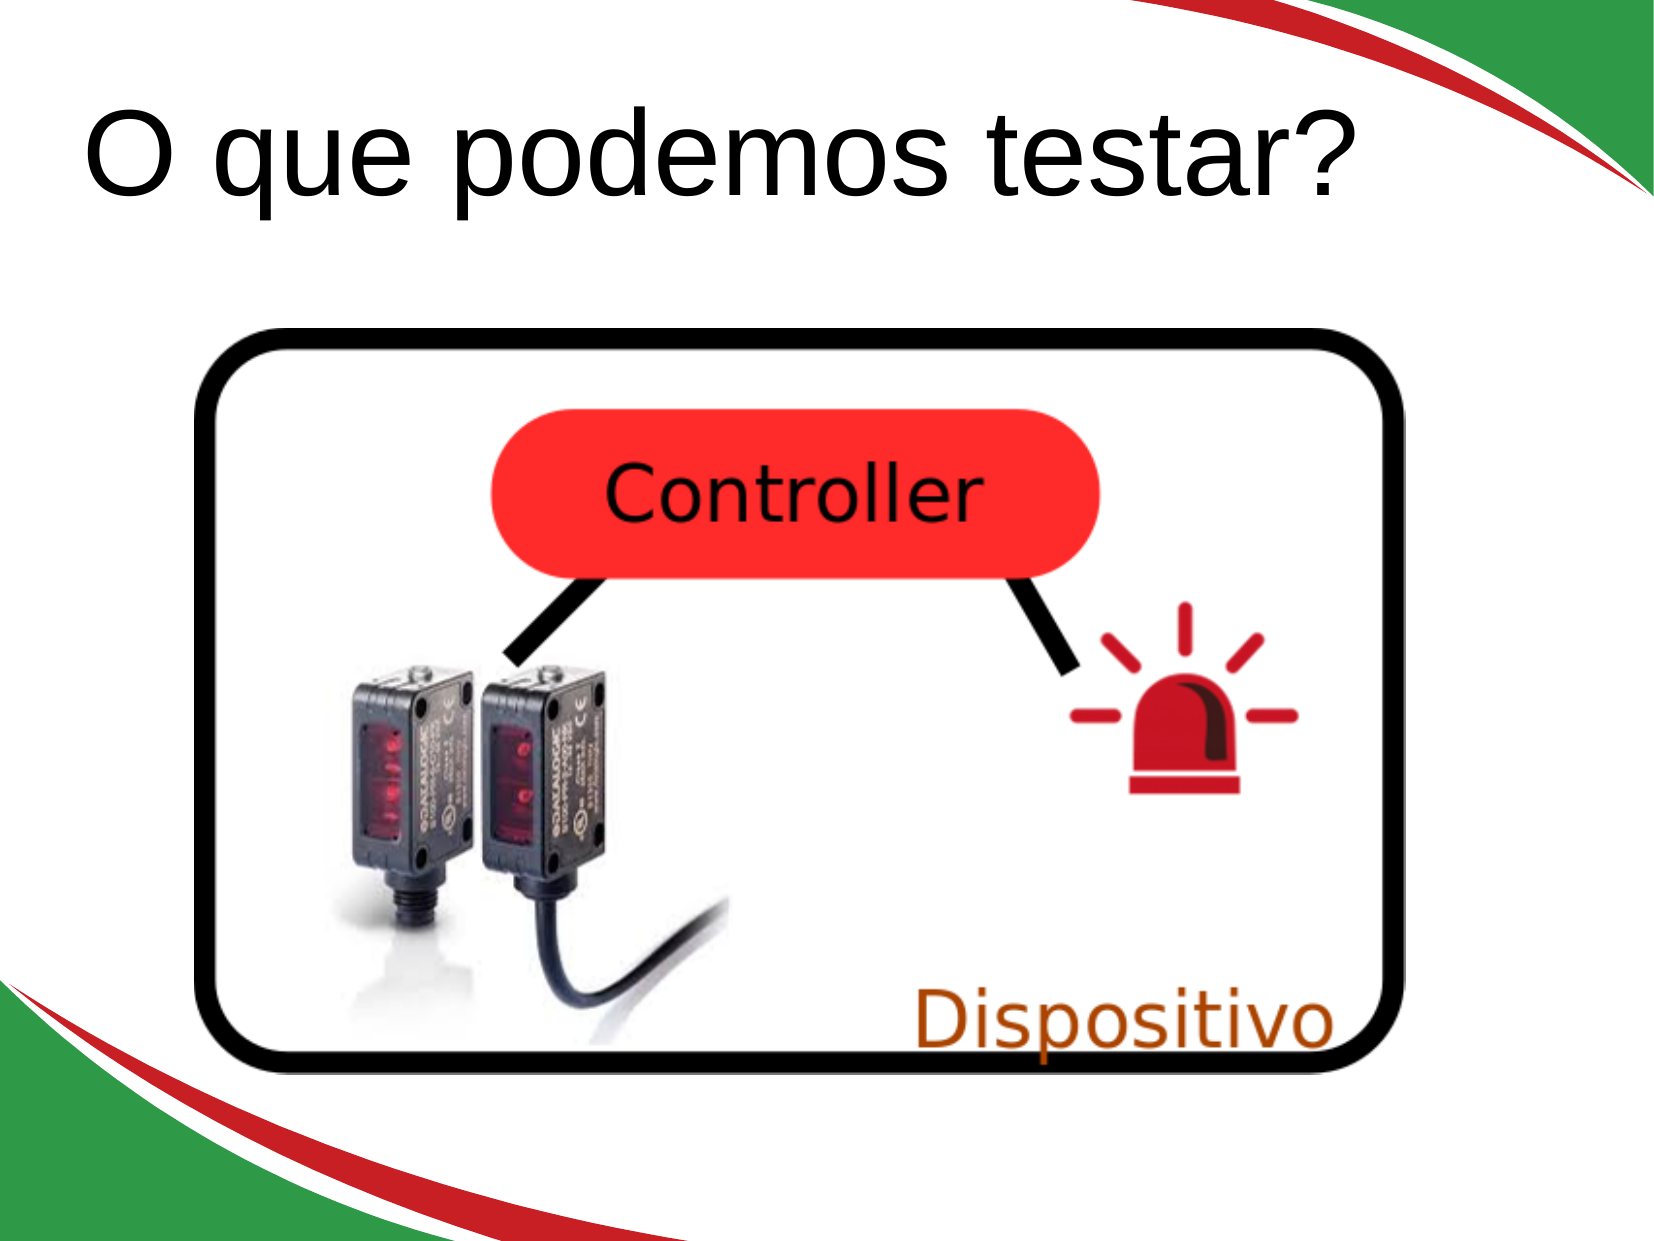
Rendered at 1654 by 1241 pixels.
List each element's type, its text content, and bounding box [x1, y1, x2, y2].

title O que podemos testar? [82, 49, 1571, 257]
picture [194, 328, 1406, 1075]
